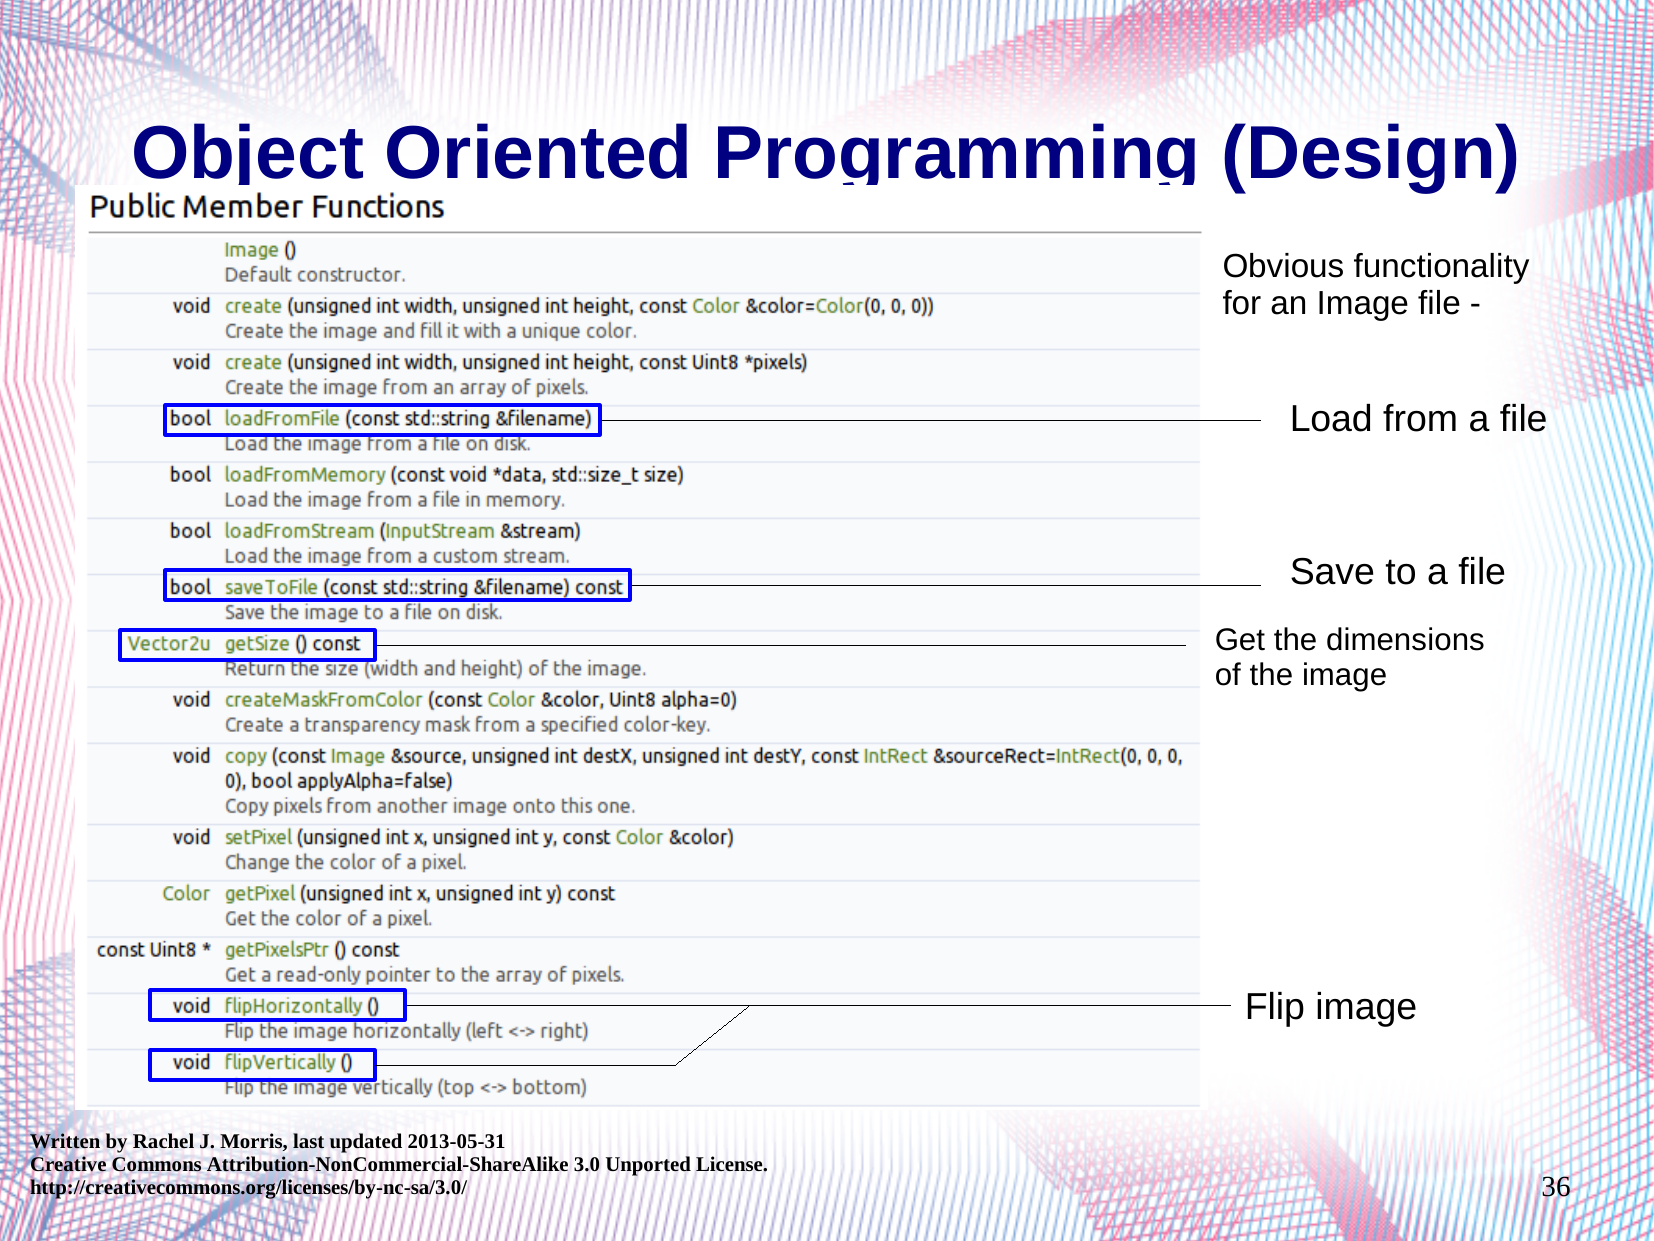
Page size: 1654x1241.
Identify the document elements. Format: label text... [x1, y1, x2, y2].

text_box Get the dimensions of the image [1200, 615, 1516, 700]
text_box Flip image [1230, 978, 1576, 1035]
text_box Load from a file [1275, 390, 1591, 447]
text_box Obvious functionality for an Image file - [1207, 240, 1576, 329]
text_box Save to a file [1275, 543, 1591, 601]
title Object Oriented Programming (Design) [82, 49, 1571, 240]
picture [0, 0, 1654, 1241]
